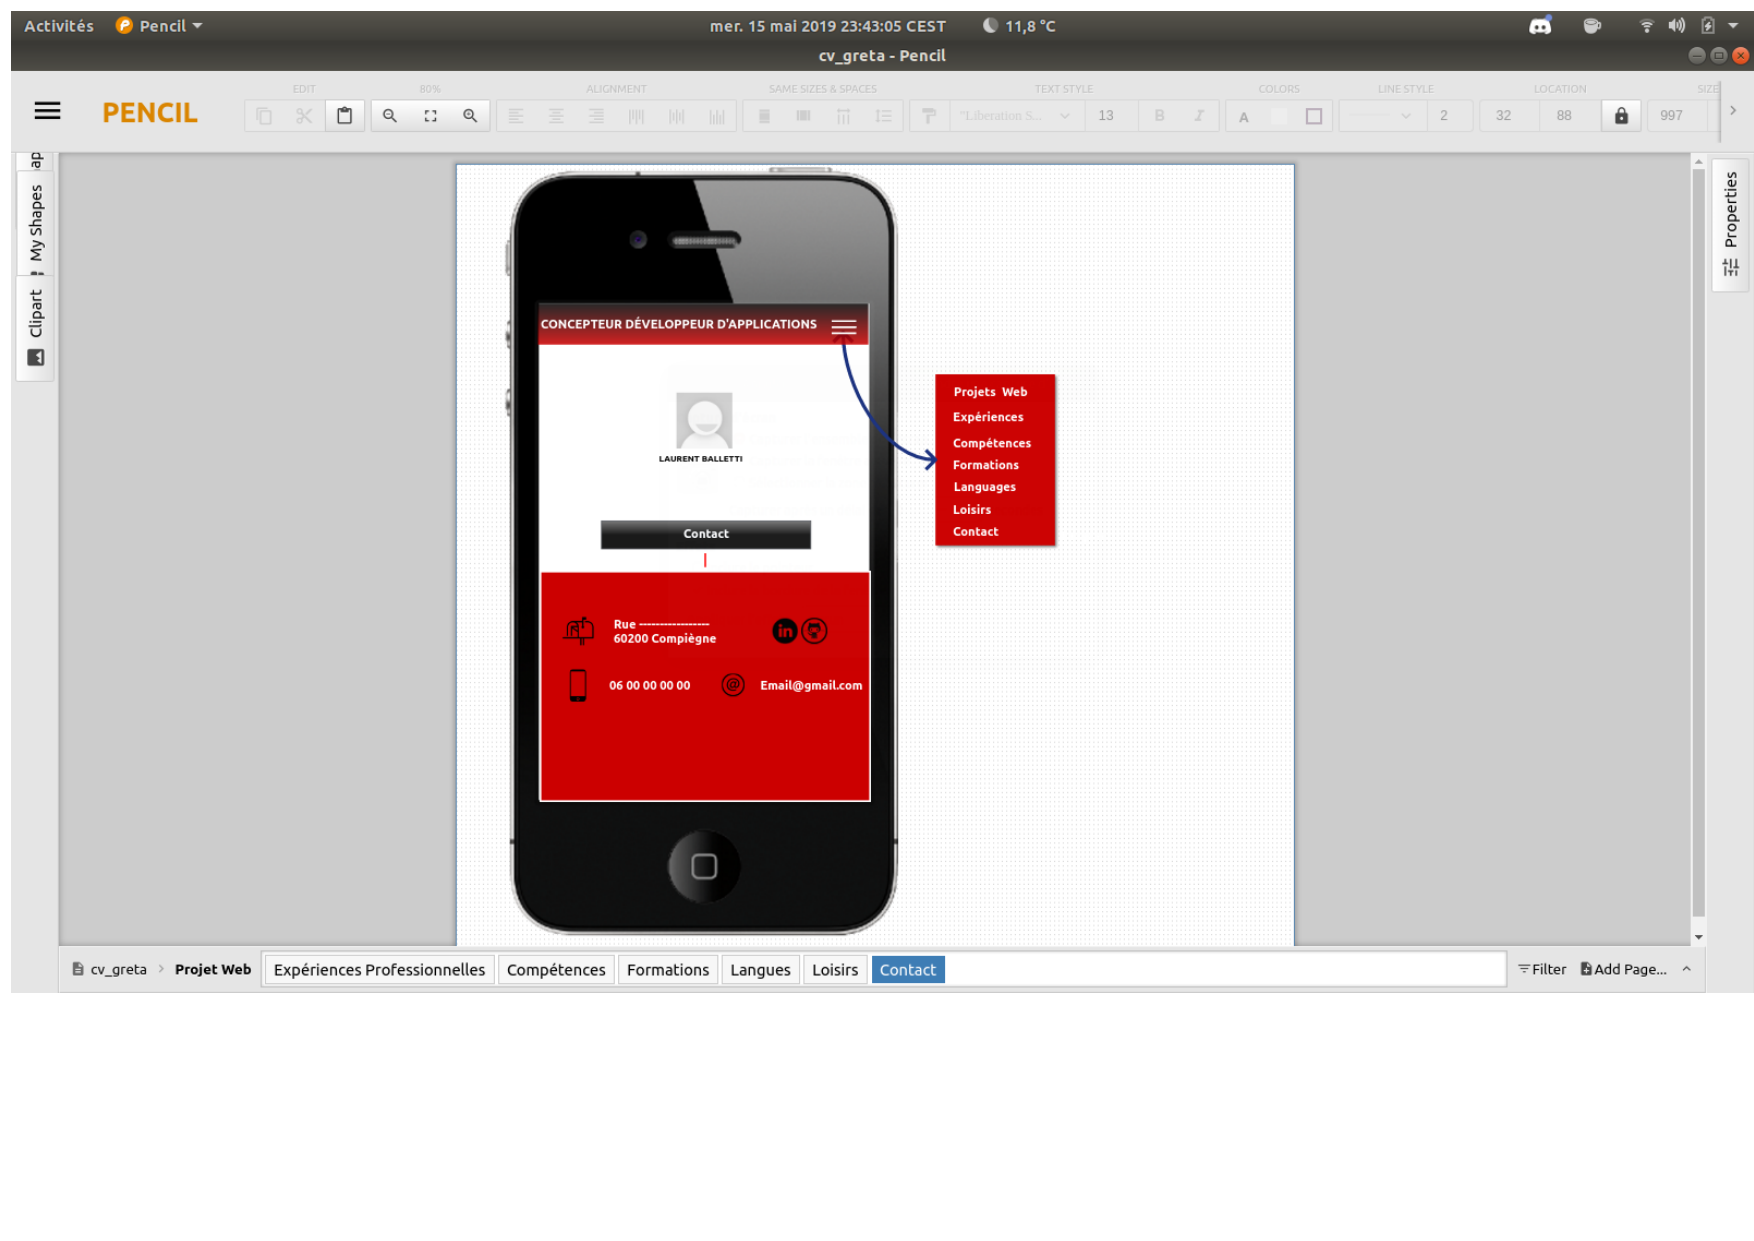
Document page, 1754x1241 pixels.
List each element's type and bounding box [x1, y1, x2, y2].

picture [11, 11, 1754, 993]
